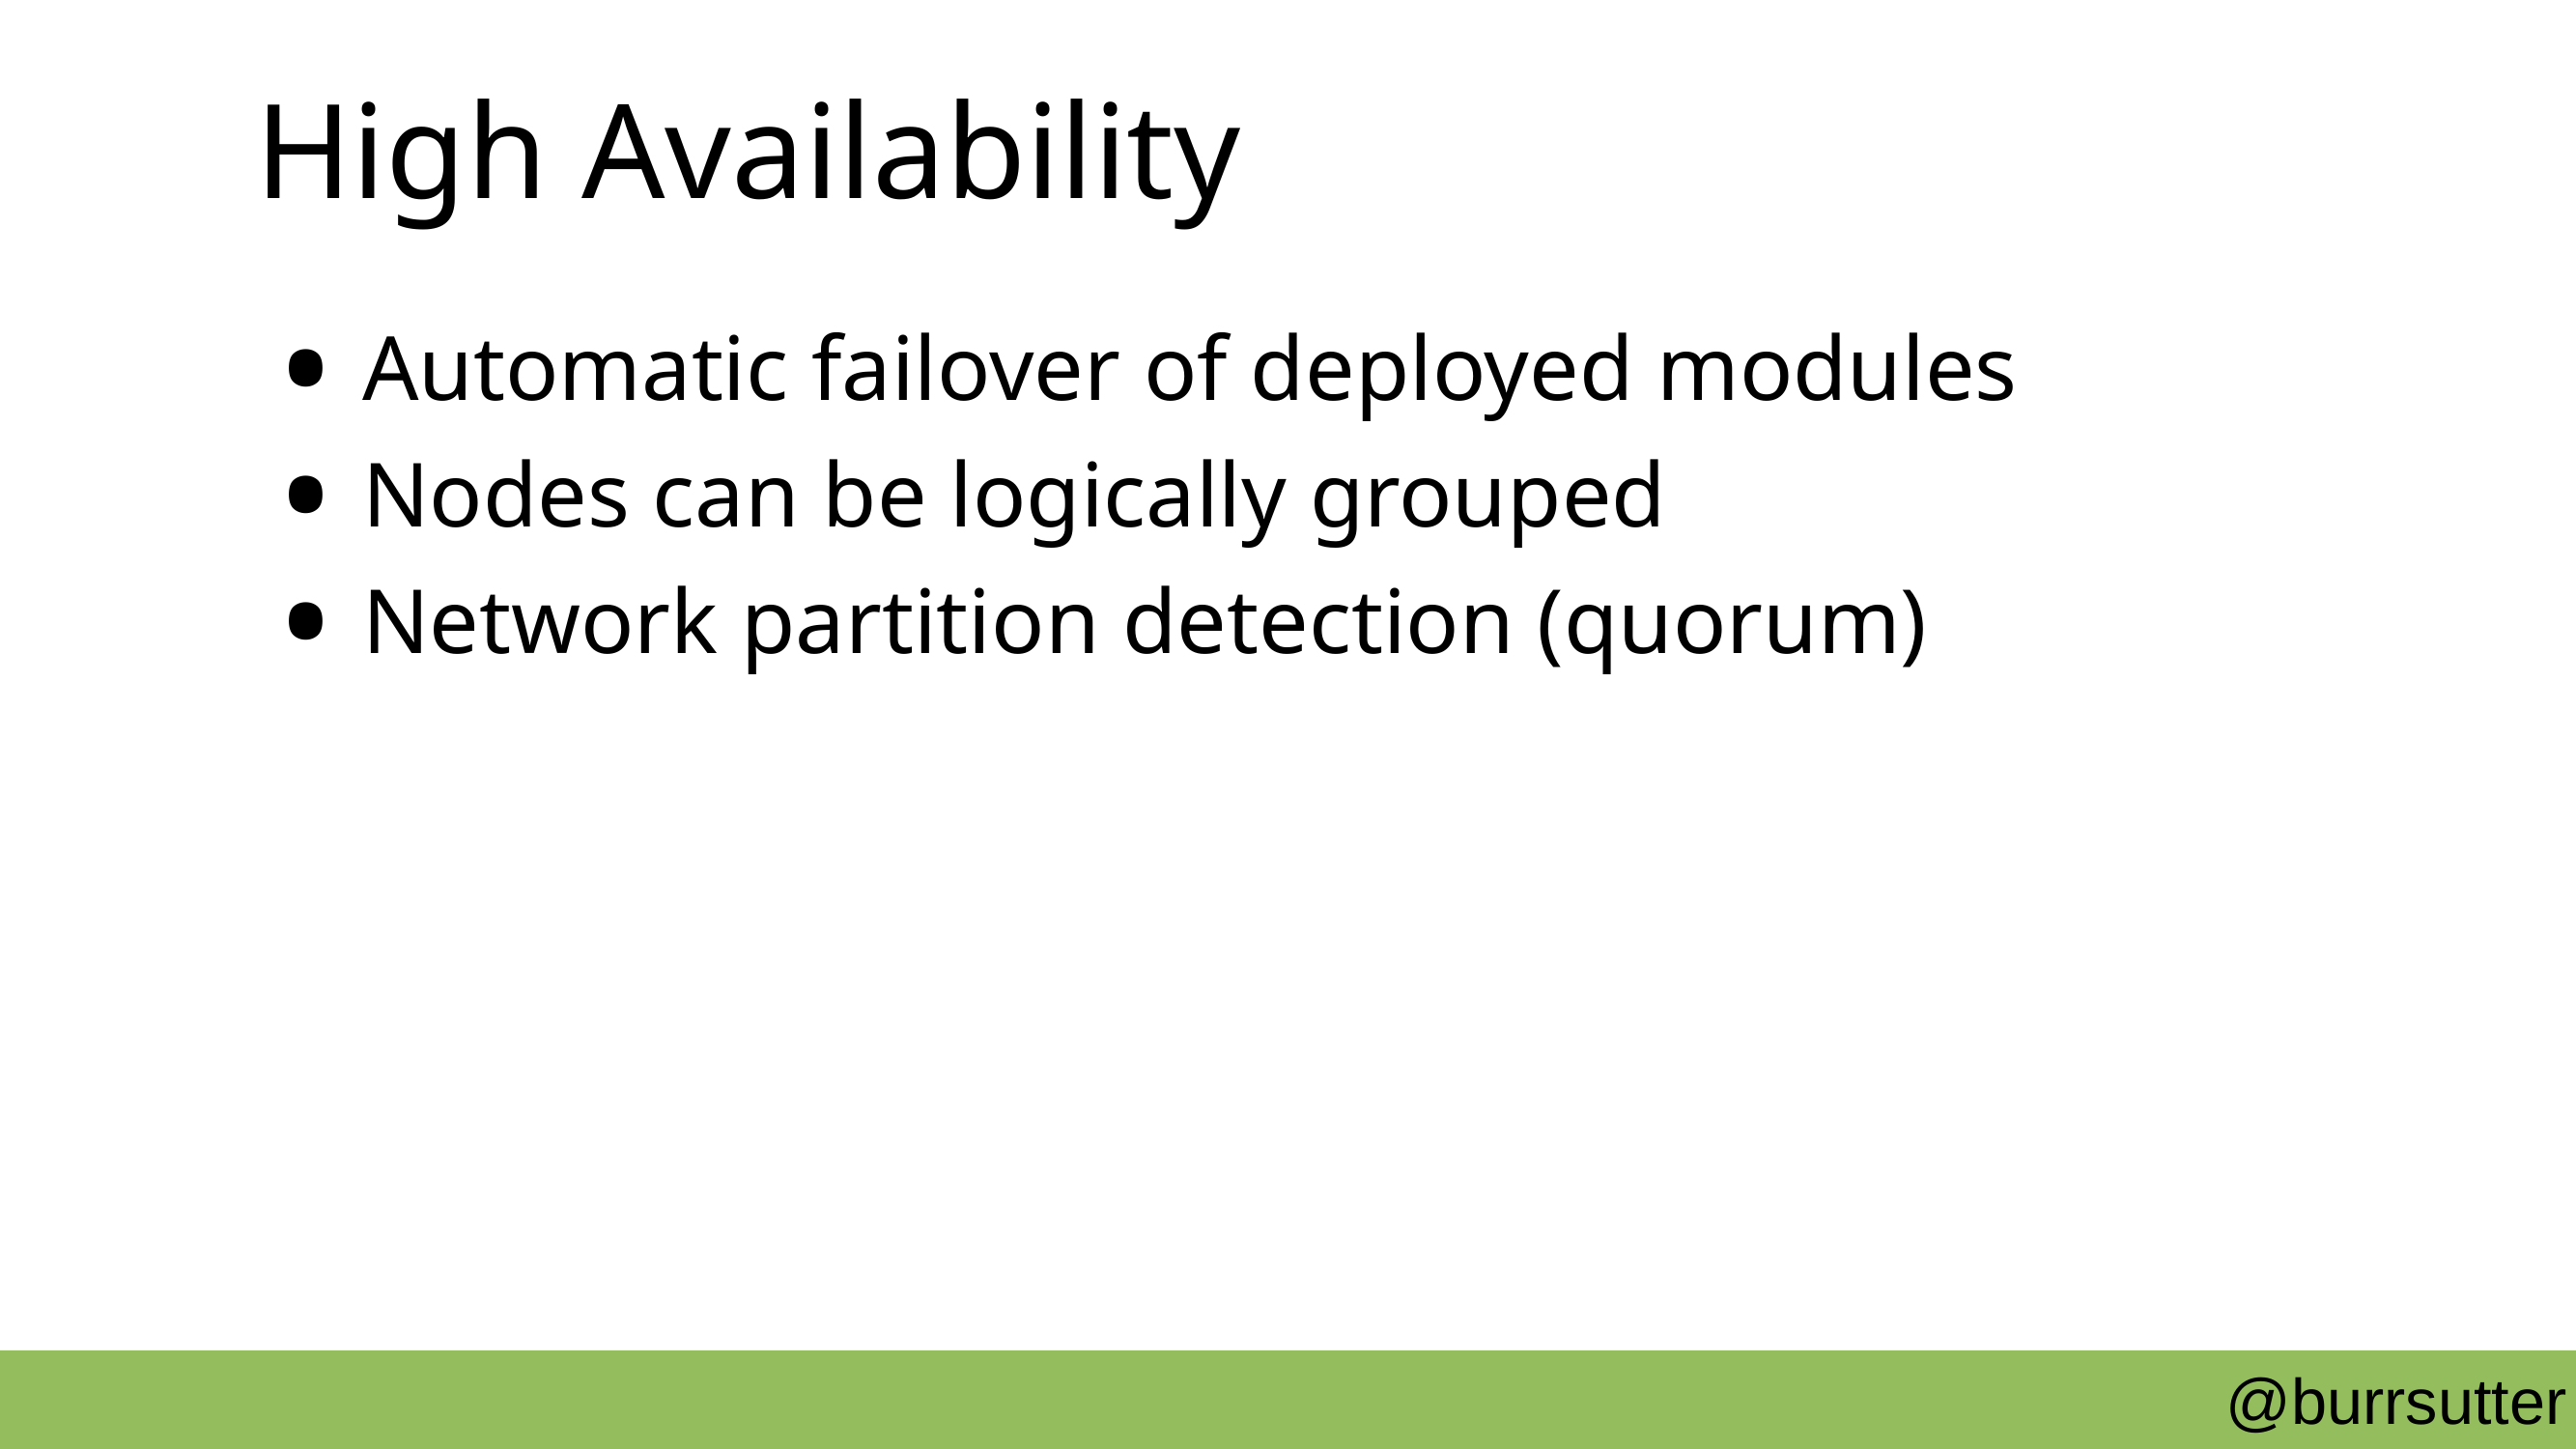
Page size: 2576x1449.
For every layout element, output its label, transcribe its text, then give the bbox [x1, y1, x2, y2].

list Automatic failover of deployed modules Nodes can be logically grouped Network partition detection (quorum) [251, 311, 2526, 1333]
title High Availability [247, 18, 2522, 273]
